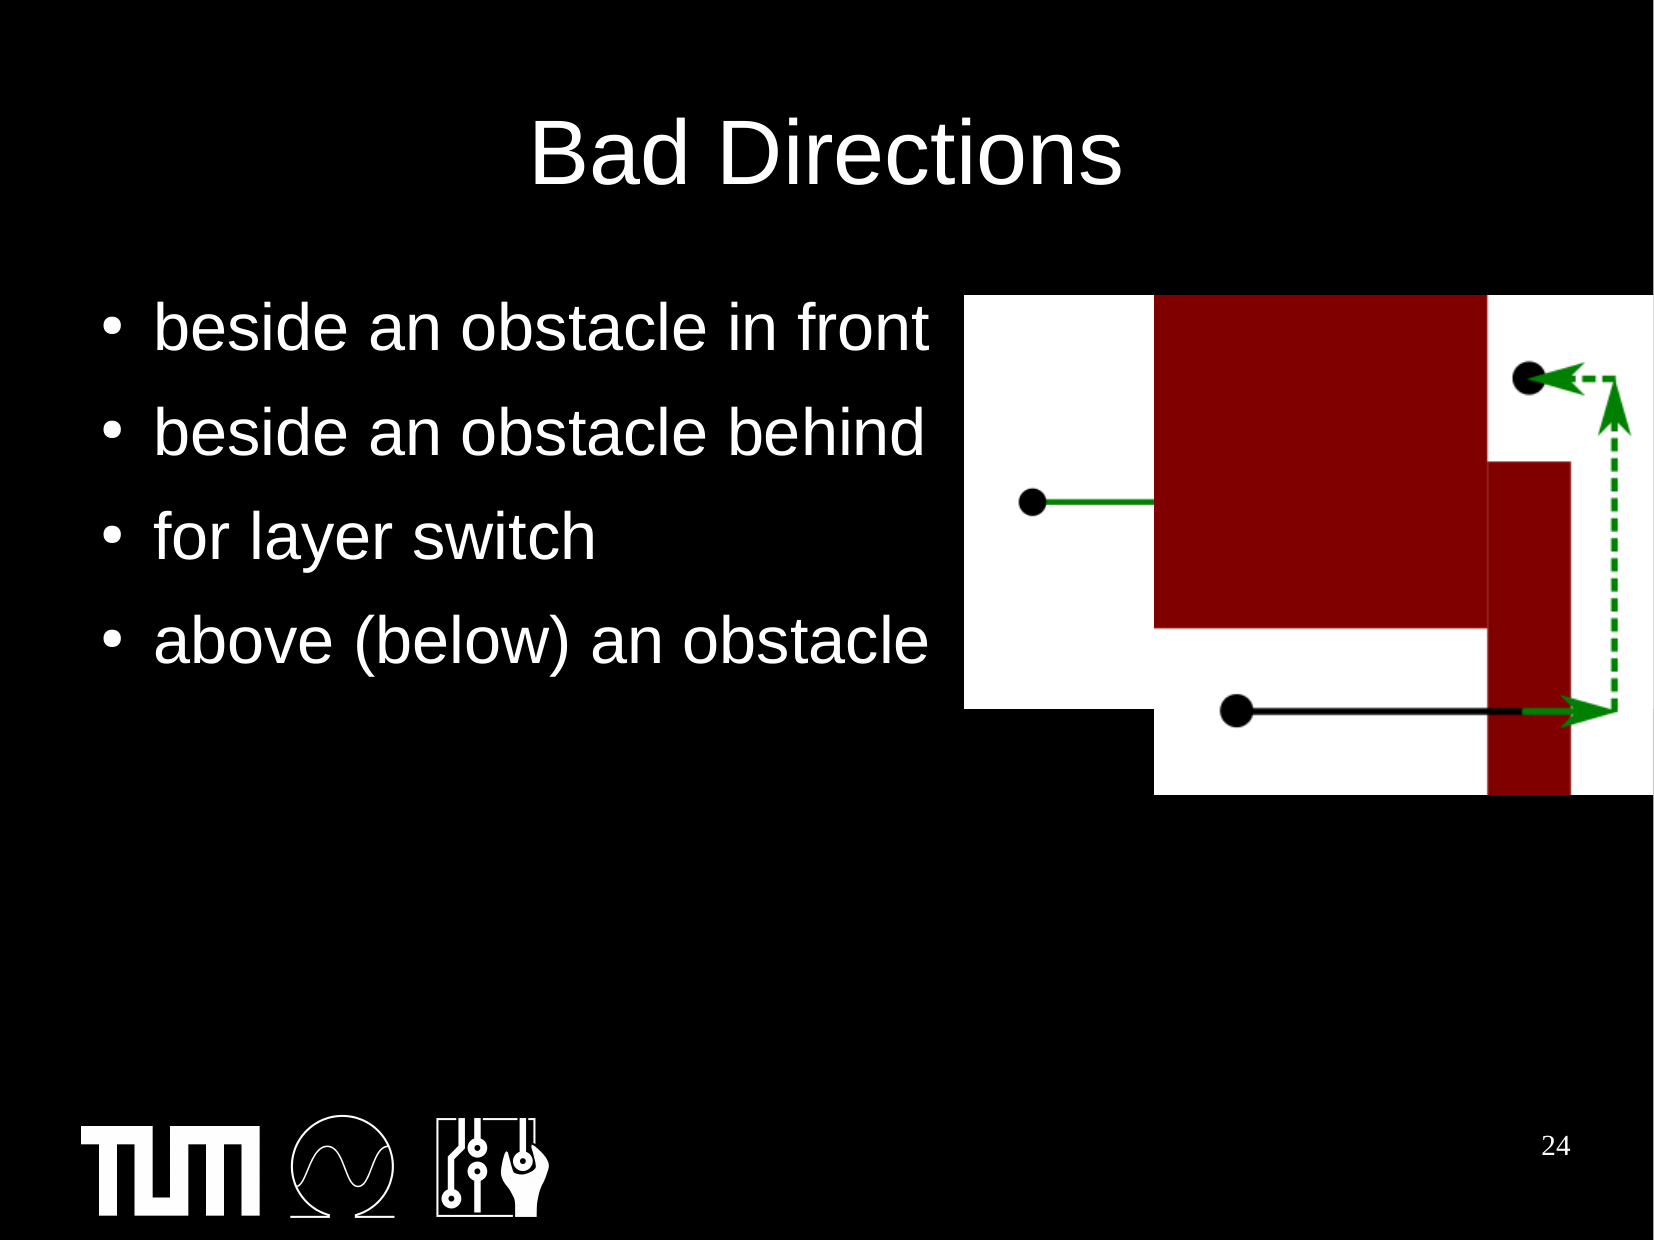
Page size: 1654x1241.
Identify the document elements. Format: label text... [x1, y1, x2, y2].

picture [283, 1109, 402, 1227]
list beside an obstacle in front beside an obstacle behind for layer switch above (below) an obstacle [82, 290, 1571, 1109]
picture [63, 1108, 272, 1227]
picture [425, 1109, 554, 1227]
picture [964, 295, 1654, 795]
title Bad Directions [82, 49, 1571, 257]
